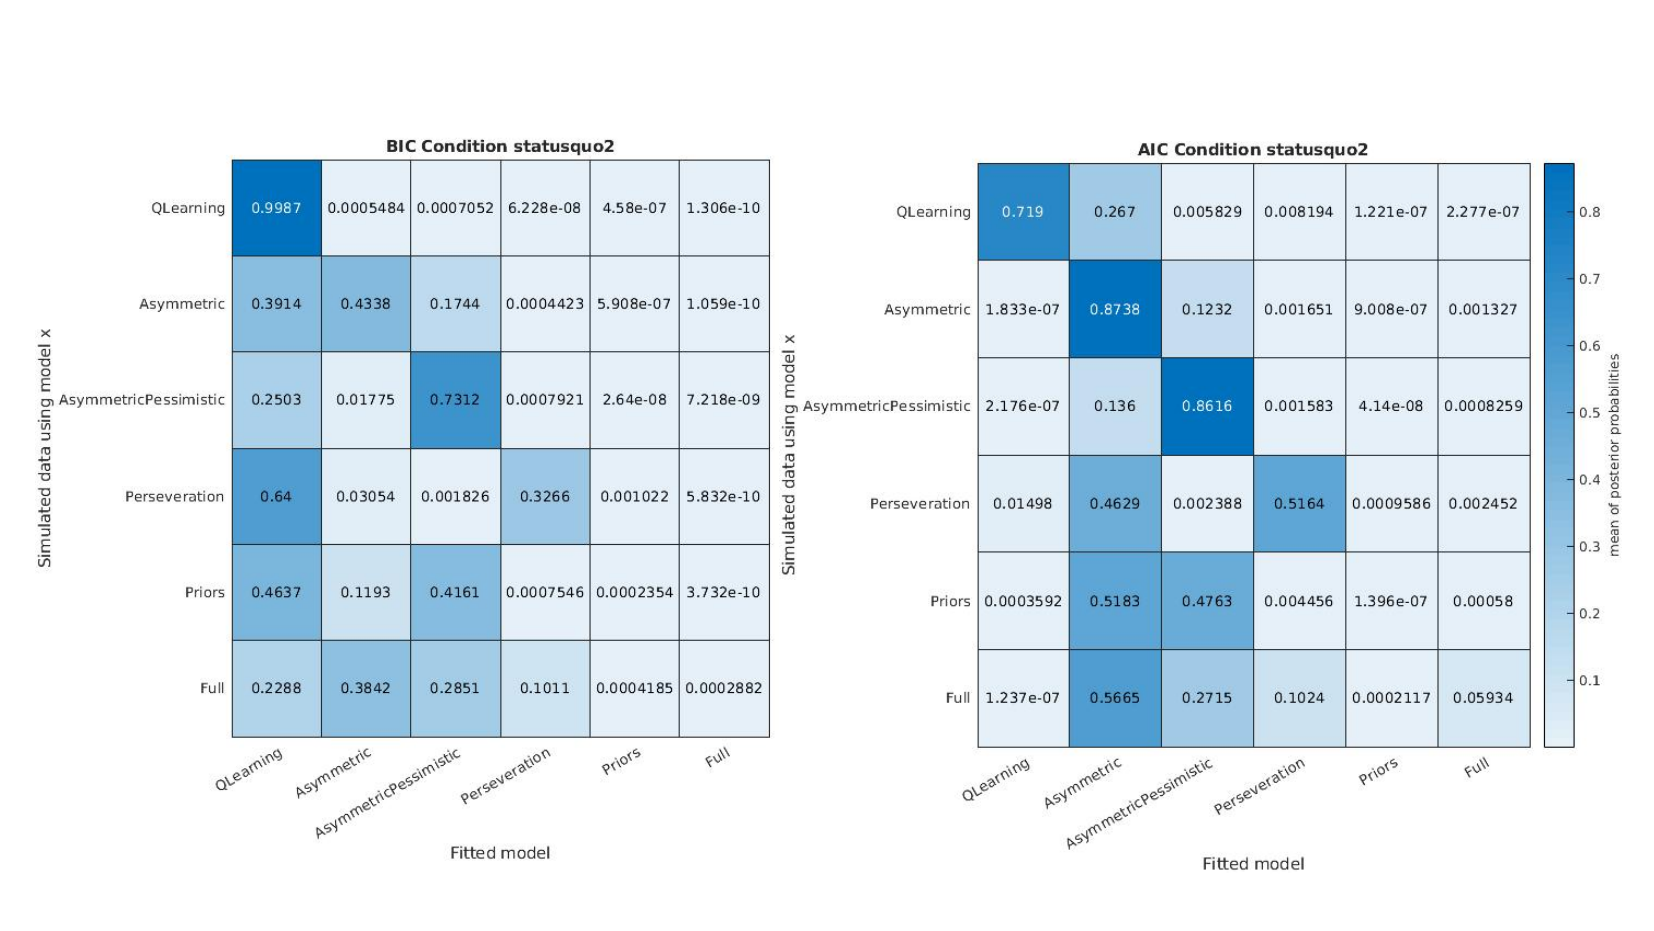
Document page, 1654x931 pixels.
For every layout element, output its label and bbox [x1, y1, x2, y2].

picture [35, 103, 1654, 875]
